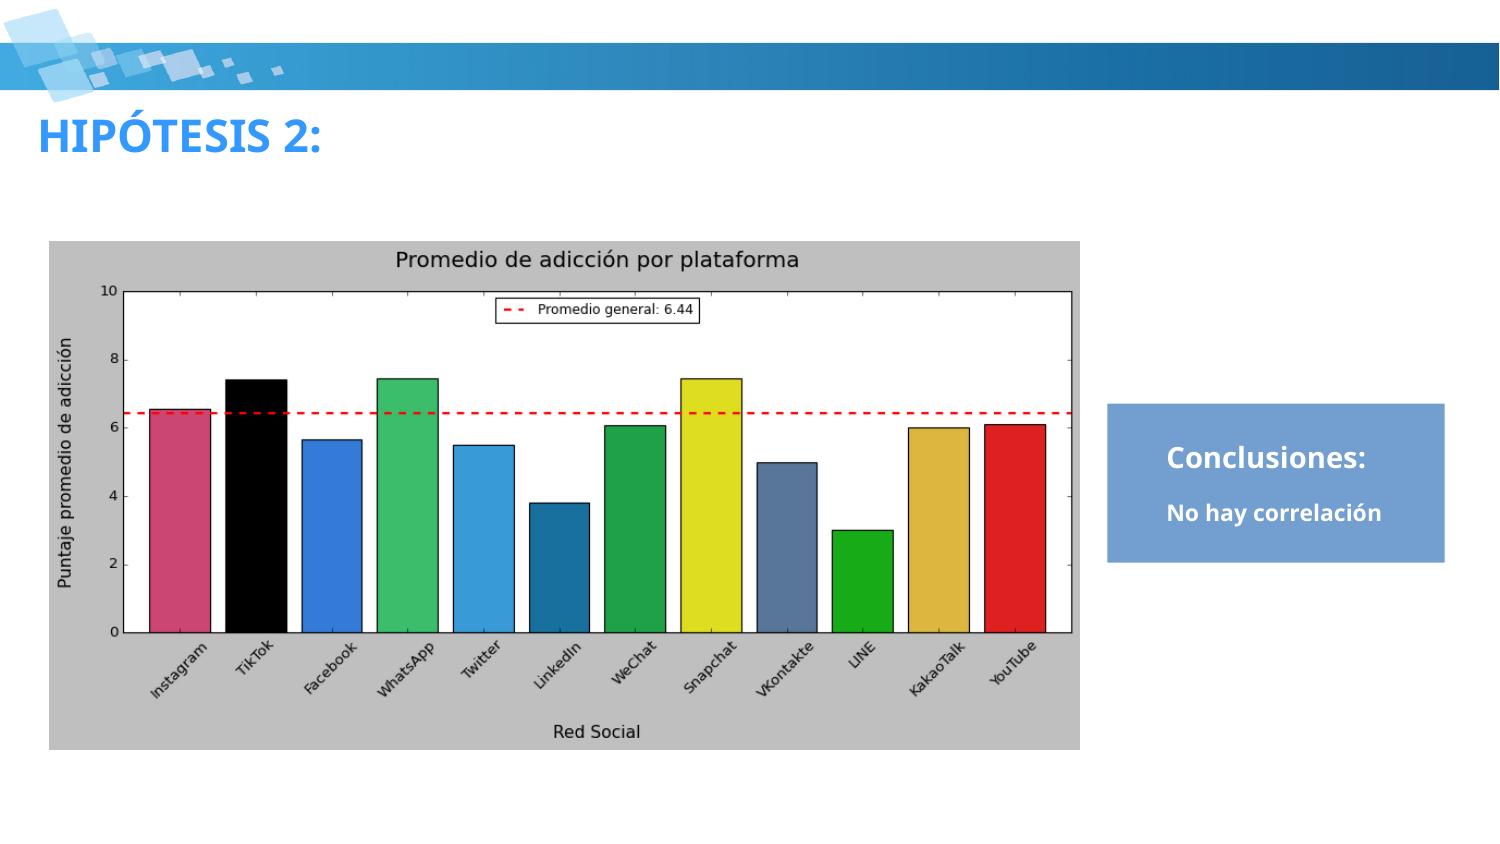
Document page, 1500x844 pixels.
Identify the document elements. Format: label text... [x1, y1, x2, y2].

list Conclusiones: No hay correlación [1107, 403, 1445, 563]
picture [0, 0, 1499, 842]
title HIPÓTESIS 2: [37, 6, 1463, 326]
